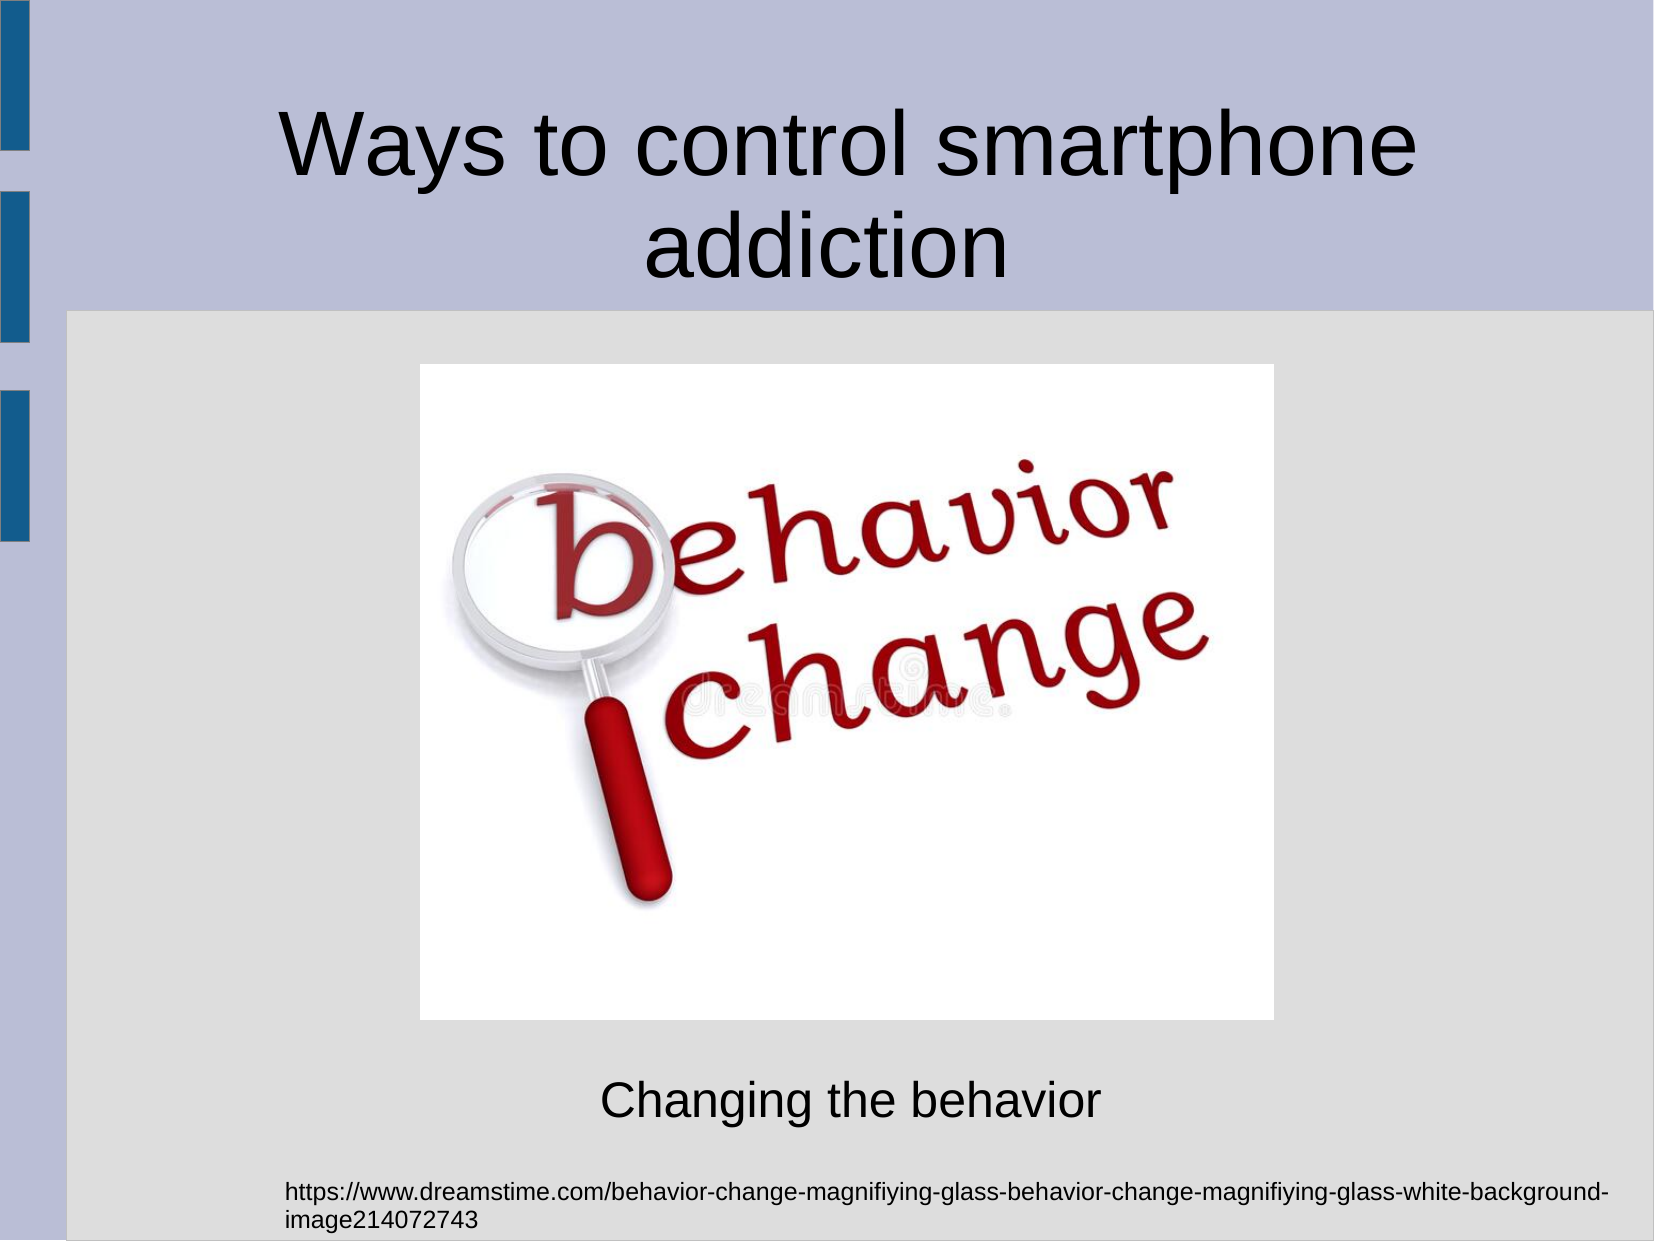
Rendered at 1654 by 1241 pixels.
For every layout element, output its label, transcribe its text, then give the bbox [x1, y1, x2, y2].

title Ways to control smartphone addiction [121, 91, 1534, 299]
picture [420, 364, 1274, 1021]
text_box https://www.dreamstime.com/behavior-change-magnifiying-glass-behavior-change-magnifiying-glass-white-background-image214072743 [270, 1170, 1654, 1241]
text_box Changing the behavior [585, 1065, 1501, 1170]
